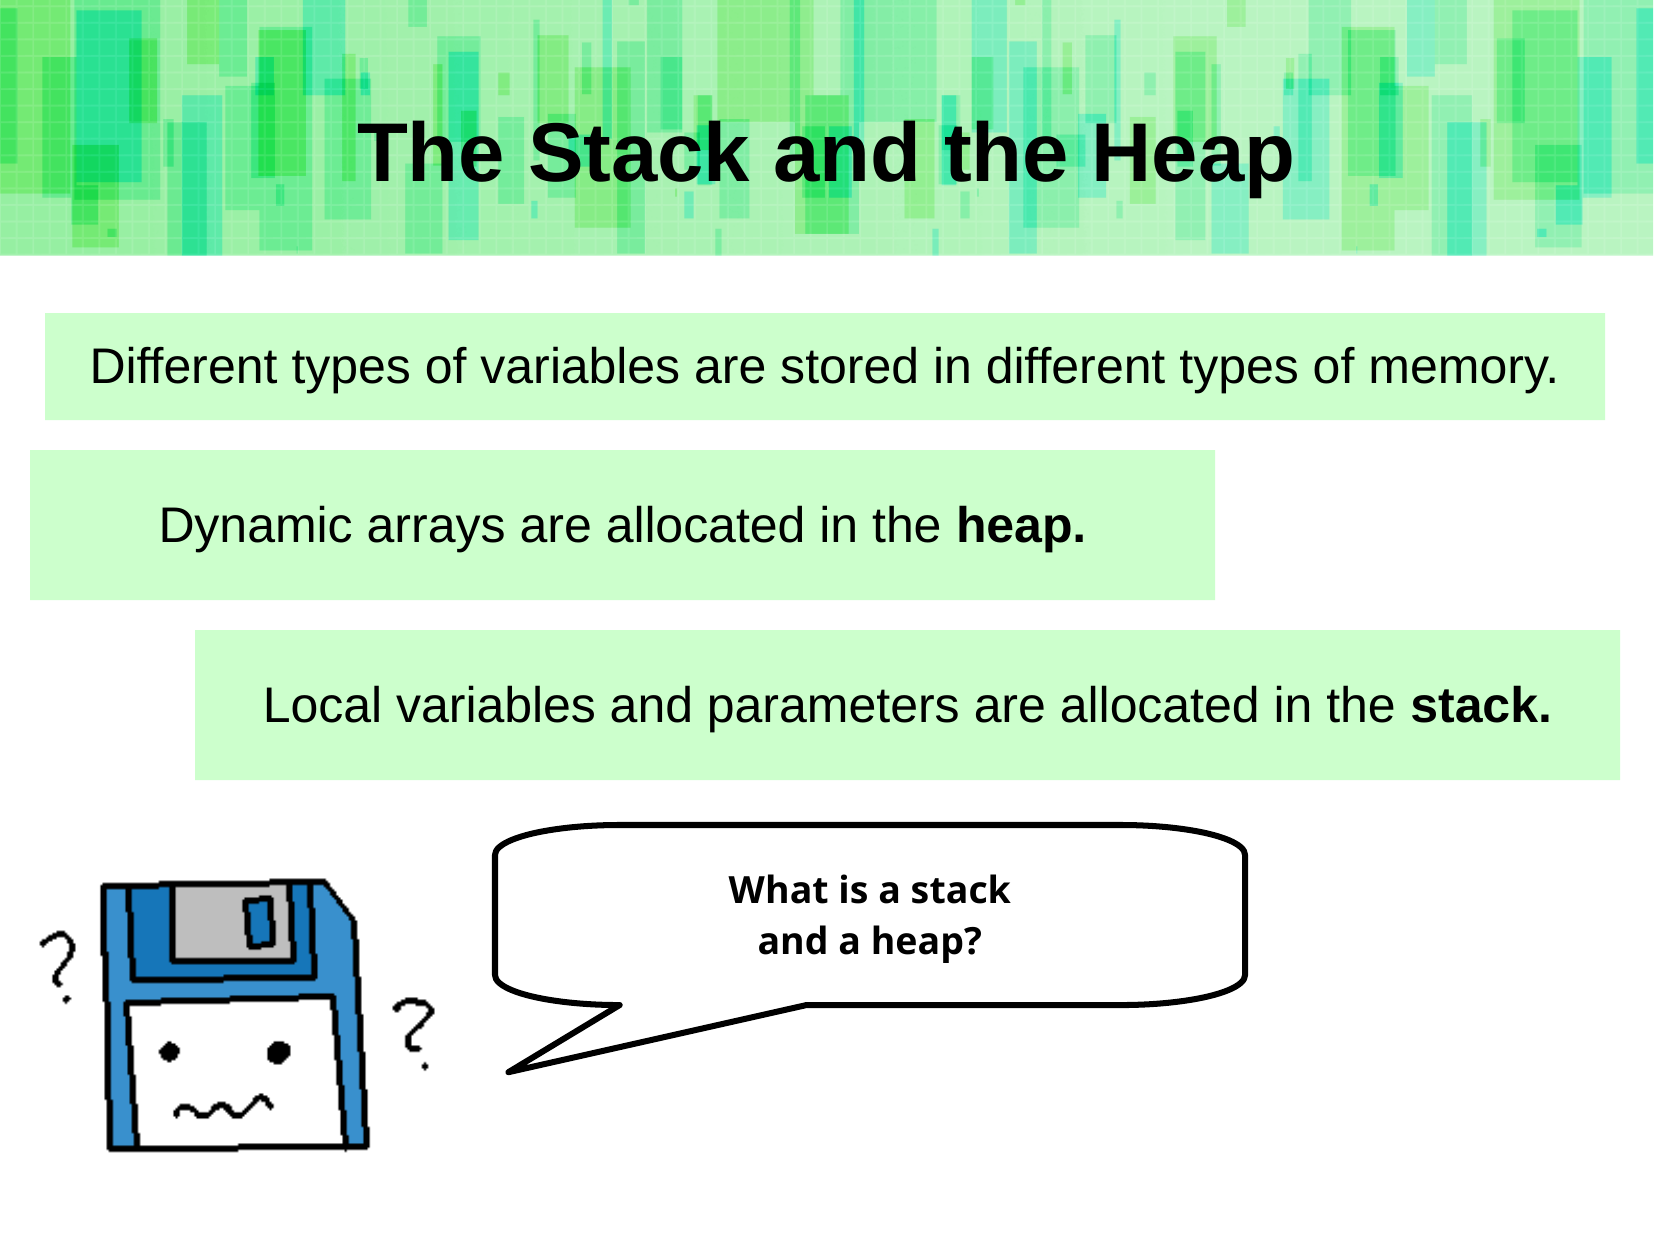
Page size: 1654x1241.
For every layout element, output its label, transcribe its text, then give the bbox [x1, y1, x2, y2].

picture [0, 0, 1654, 1241]
text_box Different types of variables are stored in different types of memory. [45, 313, 1606, 421]
text_box What is a stack and a heap? [495, 825, 1246, 1073]
text_box Local variables and parameters are allocated in the stack. [195, 630, 1621, 781]
text_box Dynamic arrays are allocated in the heap. [30, 450, 1216, 601]
title The Stack and the Heap [82, 49, 1571, 257]
